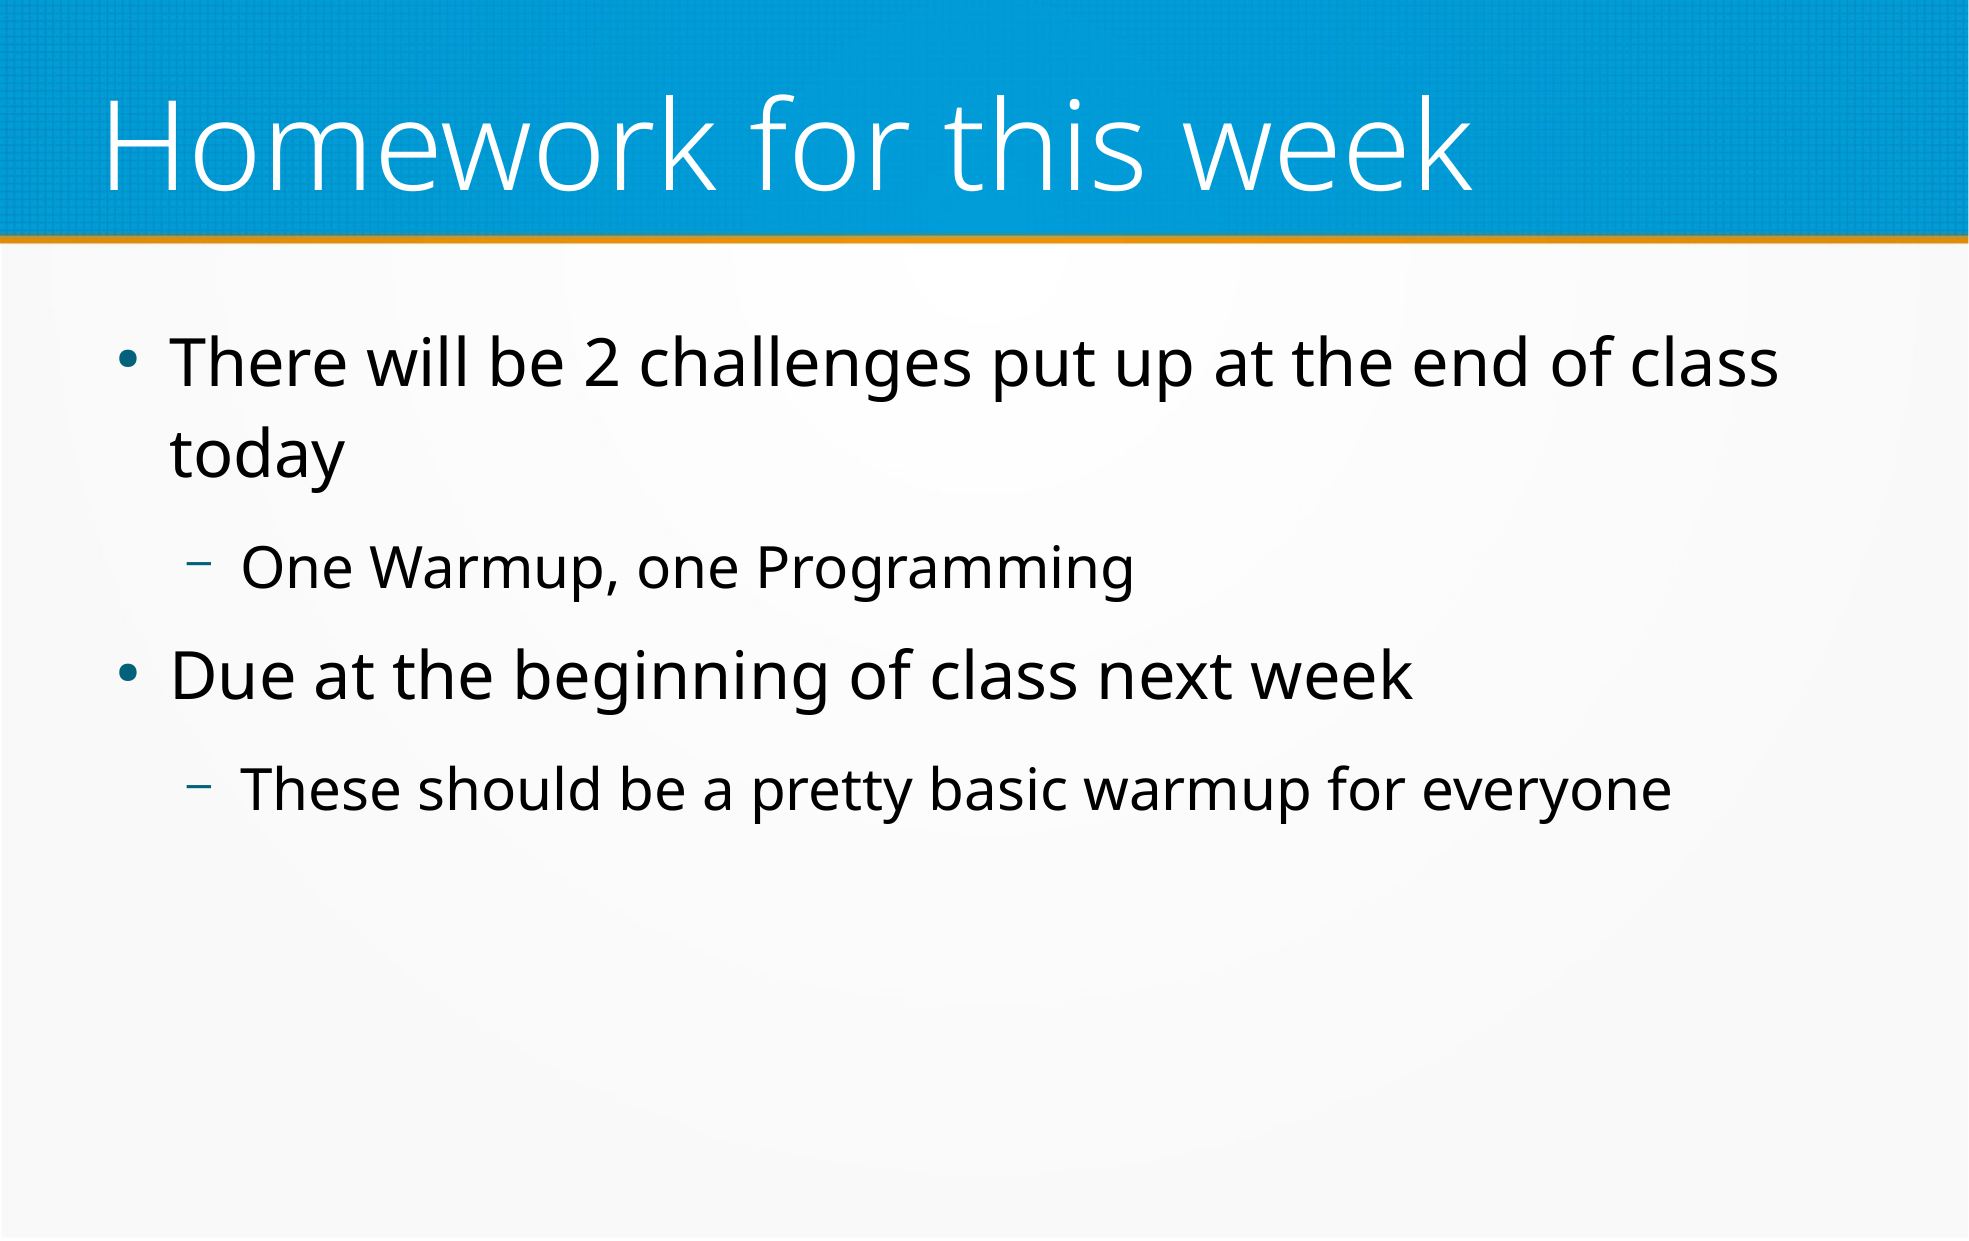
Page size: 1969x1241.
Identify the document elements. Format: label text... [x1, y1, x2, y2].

picture [0, 233, 1969, 1241]
title Homework for this week [98, 19, 1870, 227]
list There will be 2 challenges put up at the end of class today One Warmup, one Programming Due at the beginning of class next week These should be a pretty basic warmup for everyone [98, 315, 1861, 1081]
